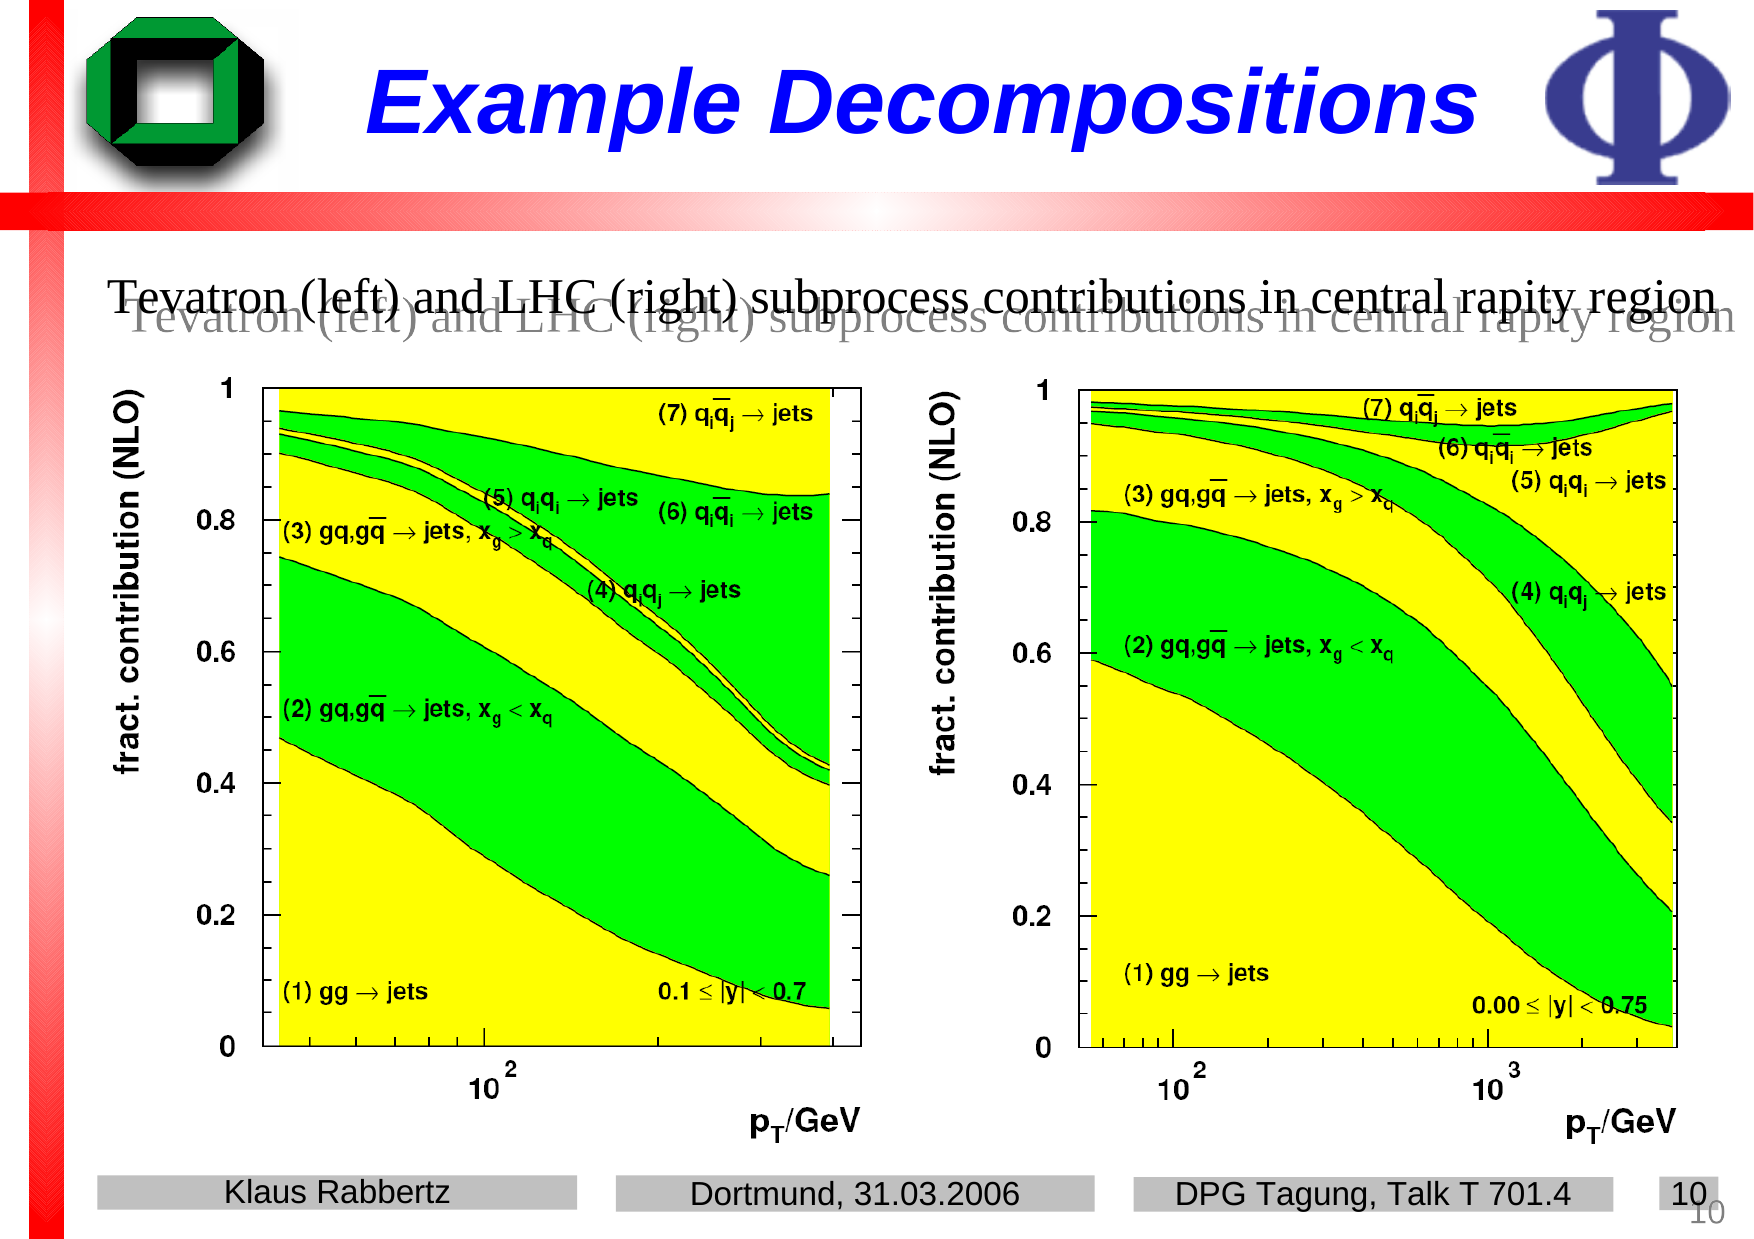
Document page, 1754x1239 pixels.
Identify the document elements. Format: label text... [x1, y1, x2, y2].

title Example Decompositions [282, 21, 1566, 183]
picture [915, 365, 1709, 1150]
picture [99, 363, 894, 1150]
picture [64, 9, 299, 192]
text_box Tevatron (left) and LHC (right) subprocess contributions in central rapity region [94, 257, 1737, 343]
picture [1545, 10, 1731, 185]
